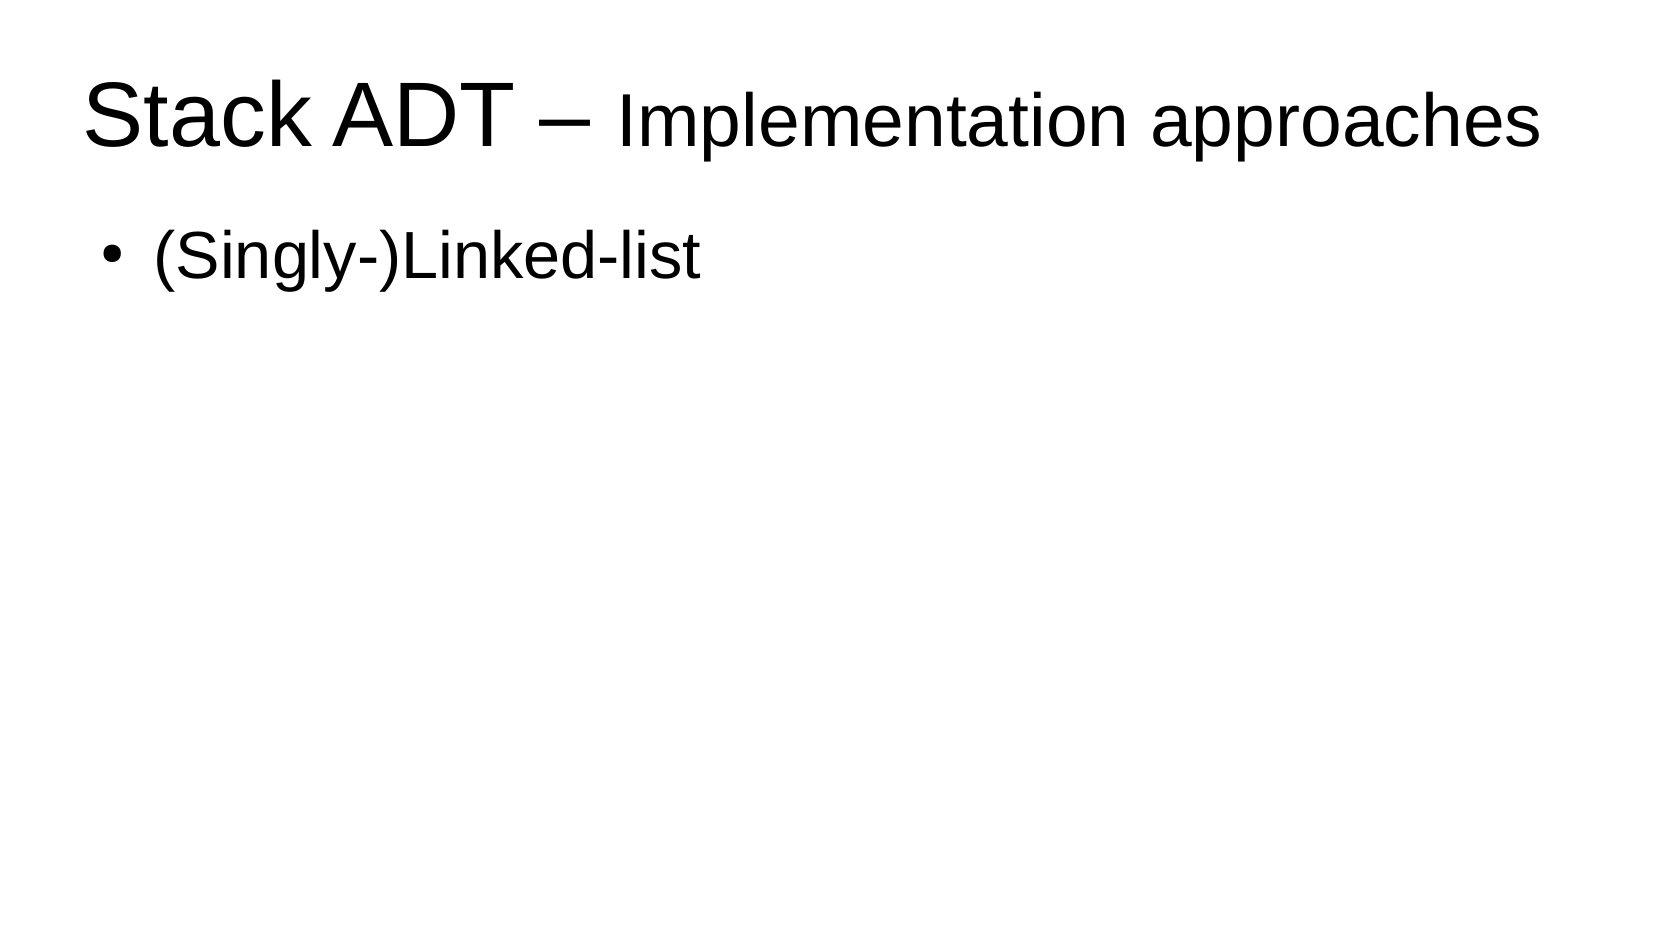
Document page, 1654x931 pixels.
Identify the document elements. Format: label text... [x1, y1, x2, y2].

title Stack ADT – Implementation approaches [82, 37, 1571, 193]
list (Singly-)Linked-list [82, 217, 1571, 758]
